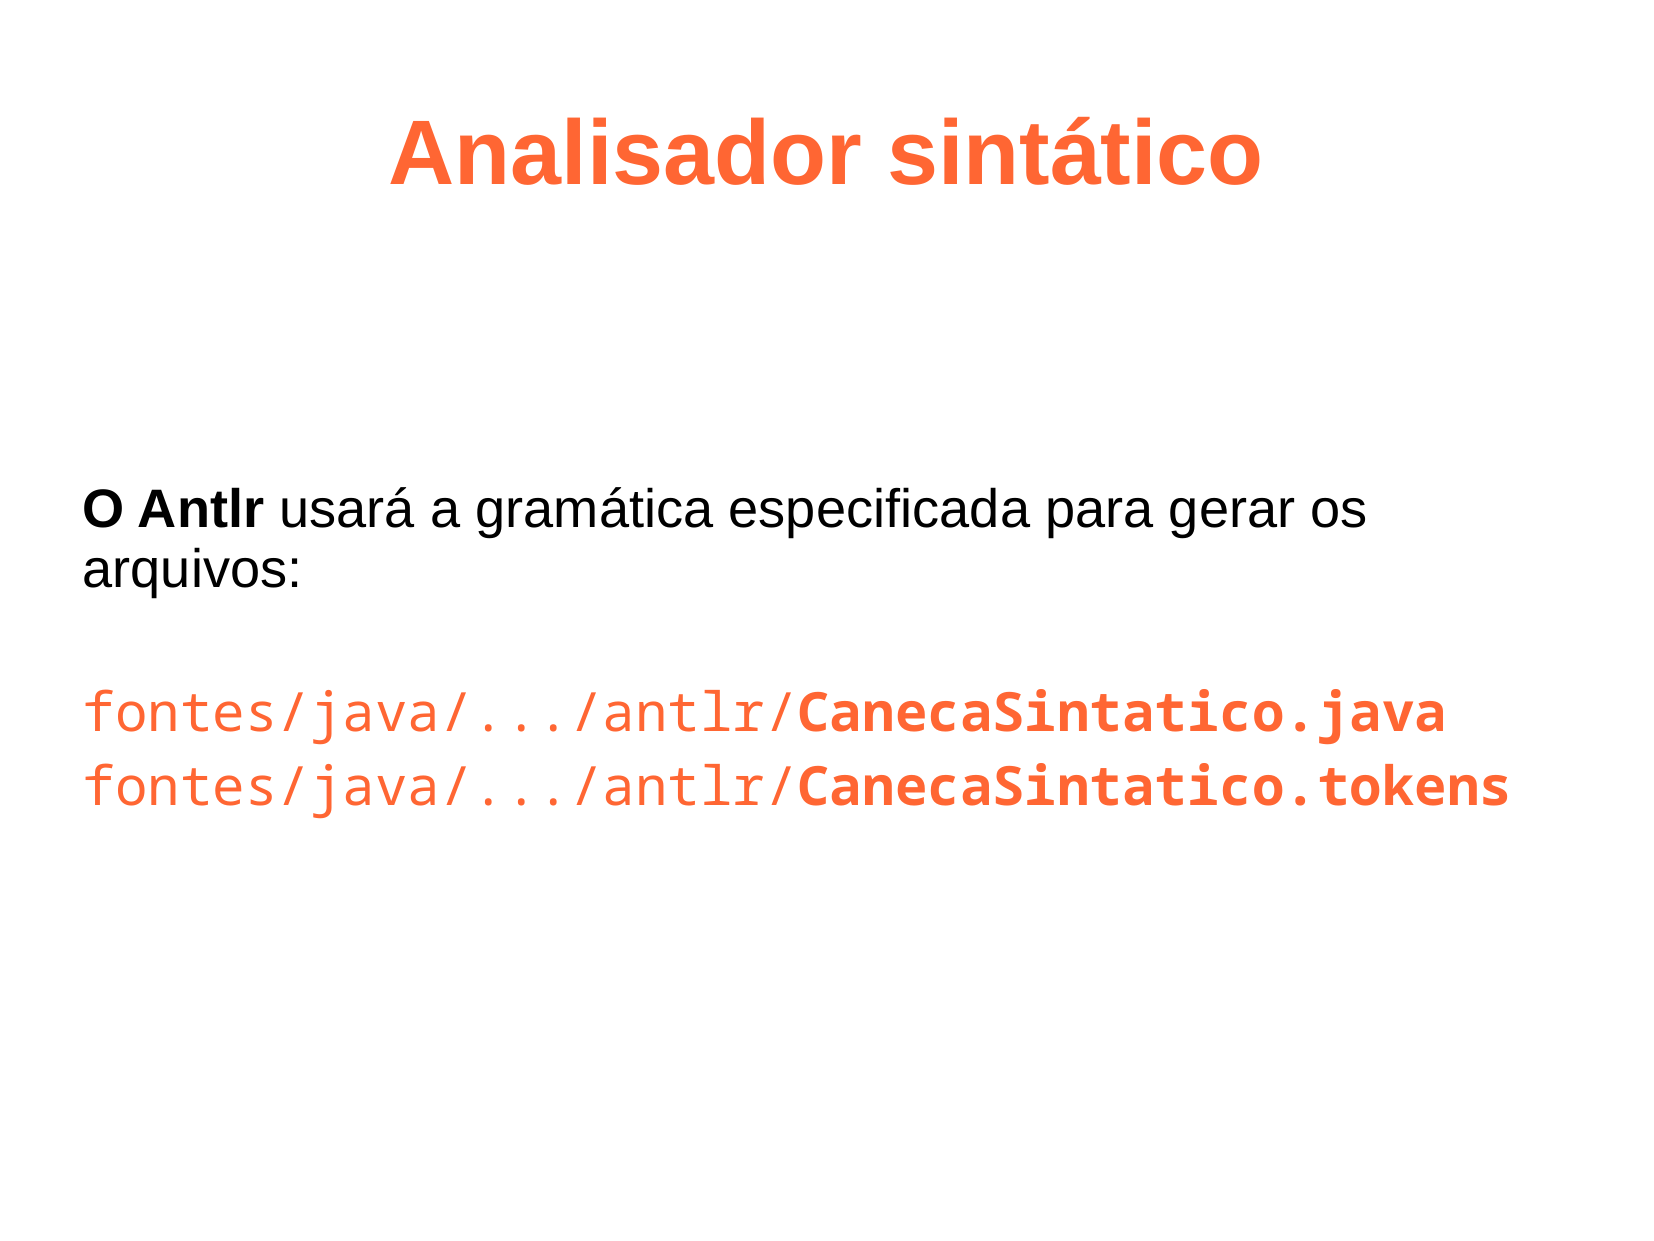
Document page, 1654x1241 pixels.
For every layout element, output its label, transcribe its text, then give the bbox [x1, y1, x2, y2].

subtitle O Antlr usará a gramática especificada para gerar os arquivos: fontes/java/.../antlr/CanecaSintatico.java fontes/java/.../antlr/CanecaSintatico.tokens [82, 290, 1538, 1010]
title Analisador sintático [82, 49, 1571, 257]
